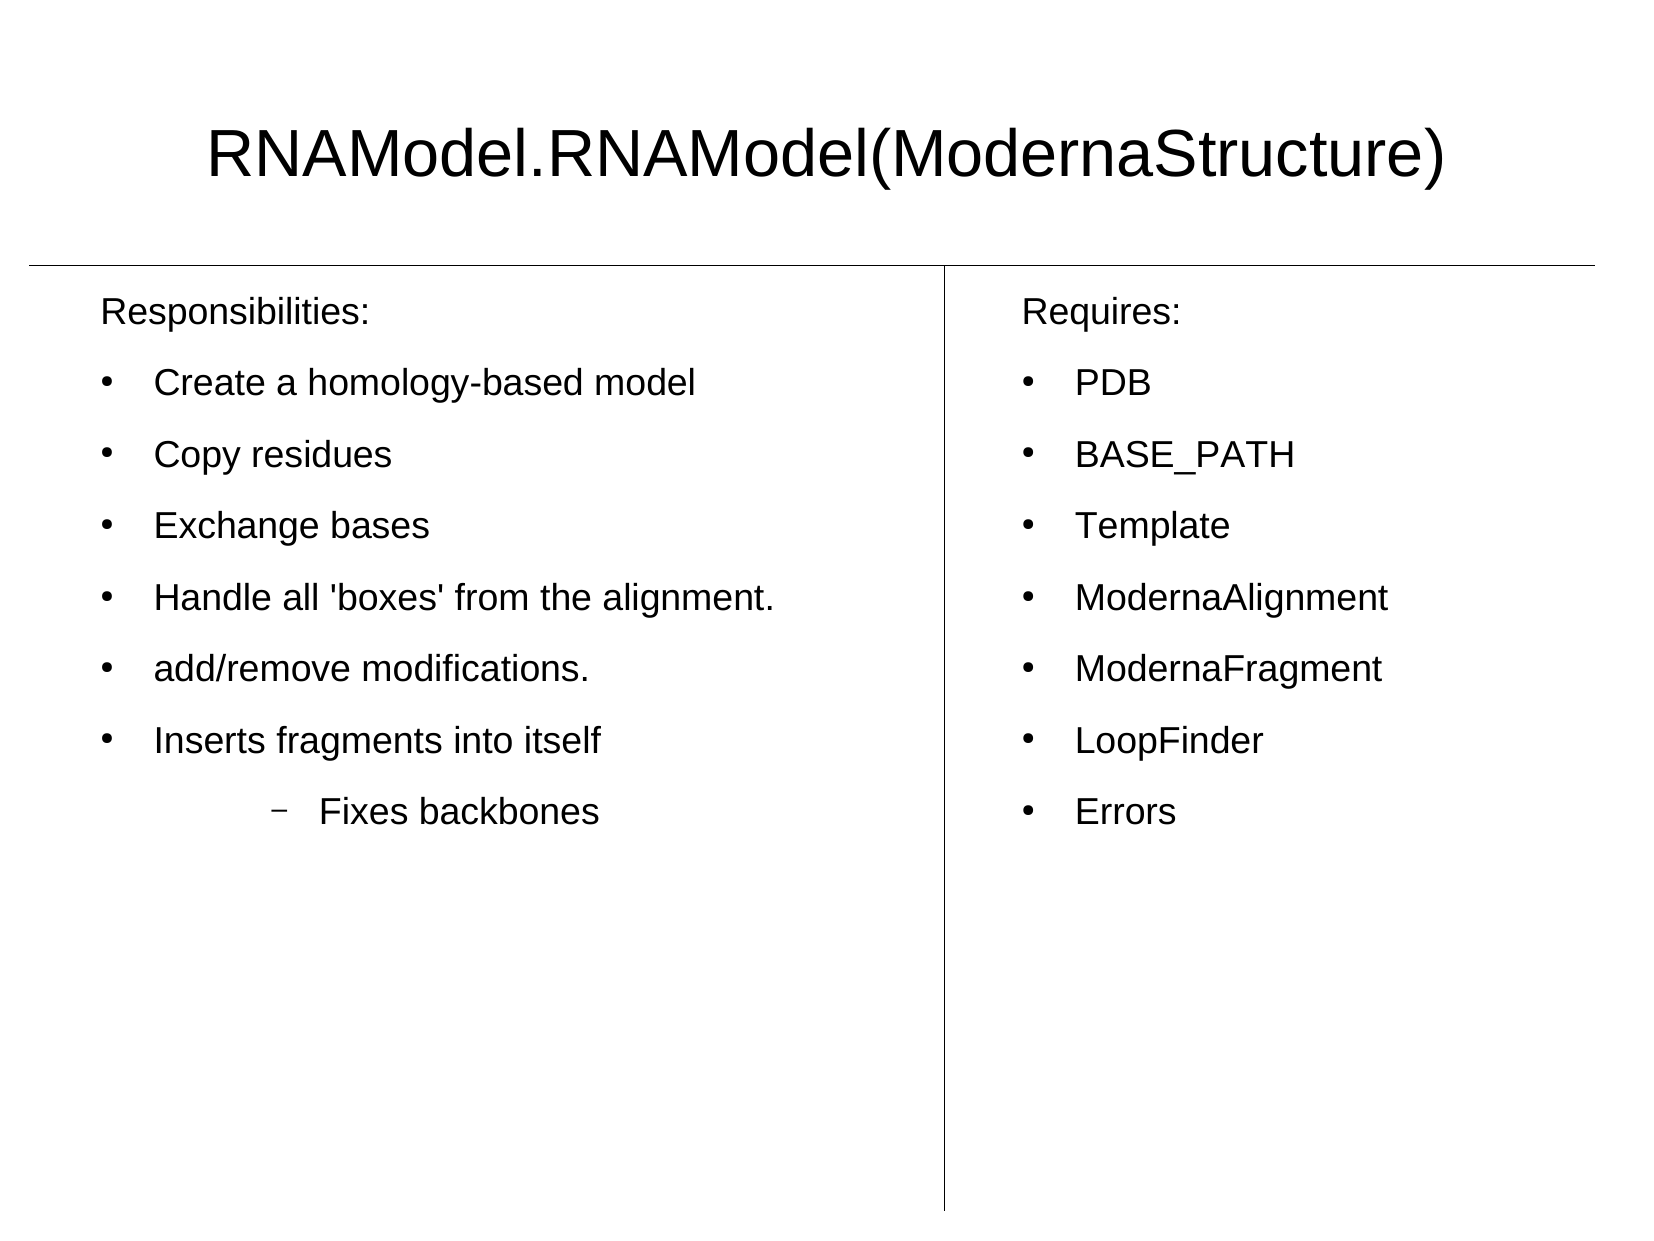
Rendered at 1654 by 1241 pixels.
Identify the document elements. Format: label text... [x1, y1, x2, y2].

title RNAModel.RNAModel(ModernaStructure) [82, 49, 1571, 257]
list Requires: PDB BASE_PATH Template ModernaAlignment ModernaFragment LoopFinder Errors [1003, 290, 1572, 1094]
list Responsibilities: Create a homology-based model Copy residues Exchange bases Handle all 'boxes' from the alignment. add/remove modifications. Inserts fragments into itself Fixes backbones [82, 290, 886, 1094]
